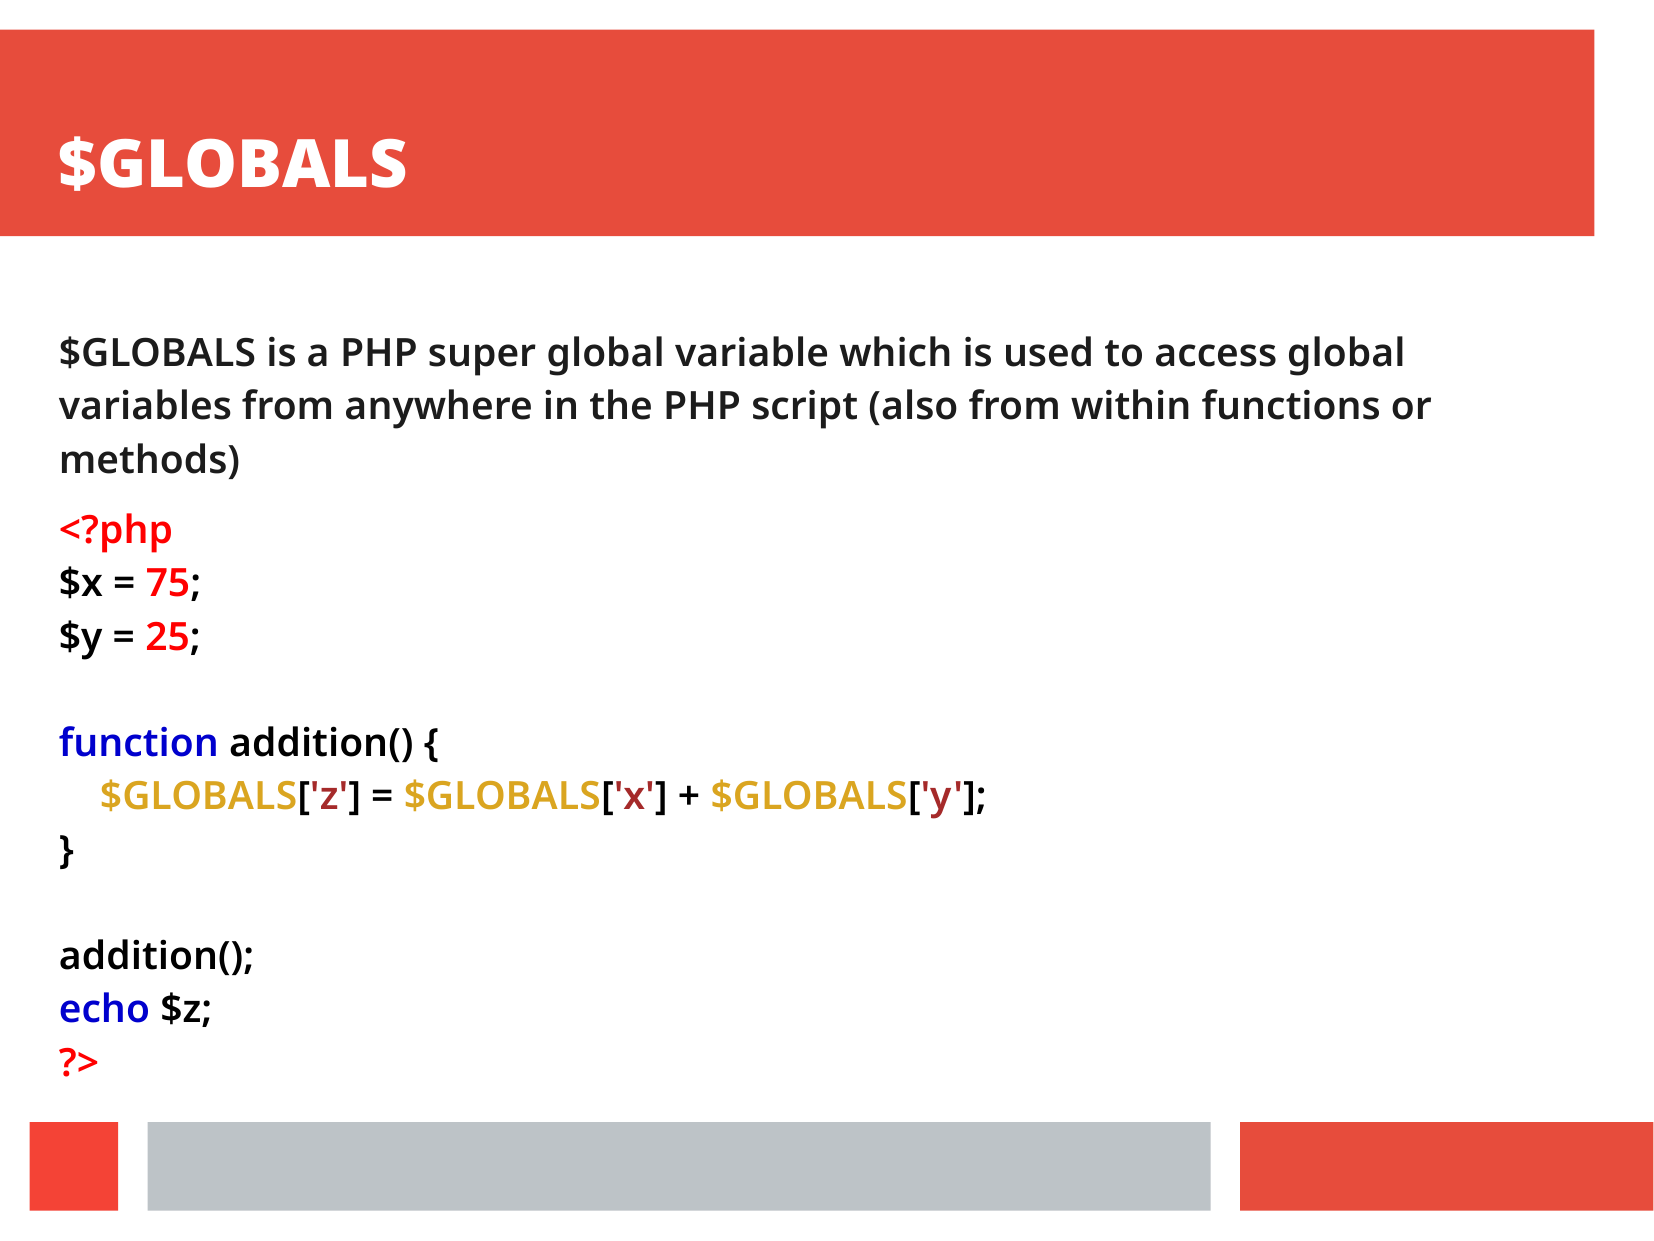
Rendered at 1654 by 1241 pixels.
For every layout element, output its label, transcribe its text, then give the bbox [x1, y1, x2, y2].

title $GLOBALS [59, 59, 1595, 207]
list $GLOBALS is a PHP super global variable which is used to access global variables from anywhere in the PHP script (also from within functions or methods) <?php $x = 75; $y = 25; function addition() { $GLOBALS['z'] = $GLOBALS['x'] + $GLOBALS['y']; } addition(); echo $z; ?> [59, 324, 1565, 1093]
